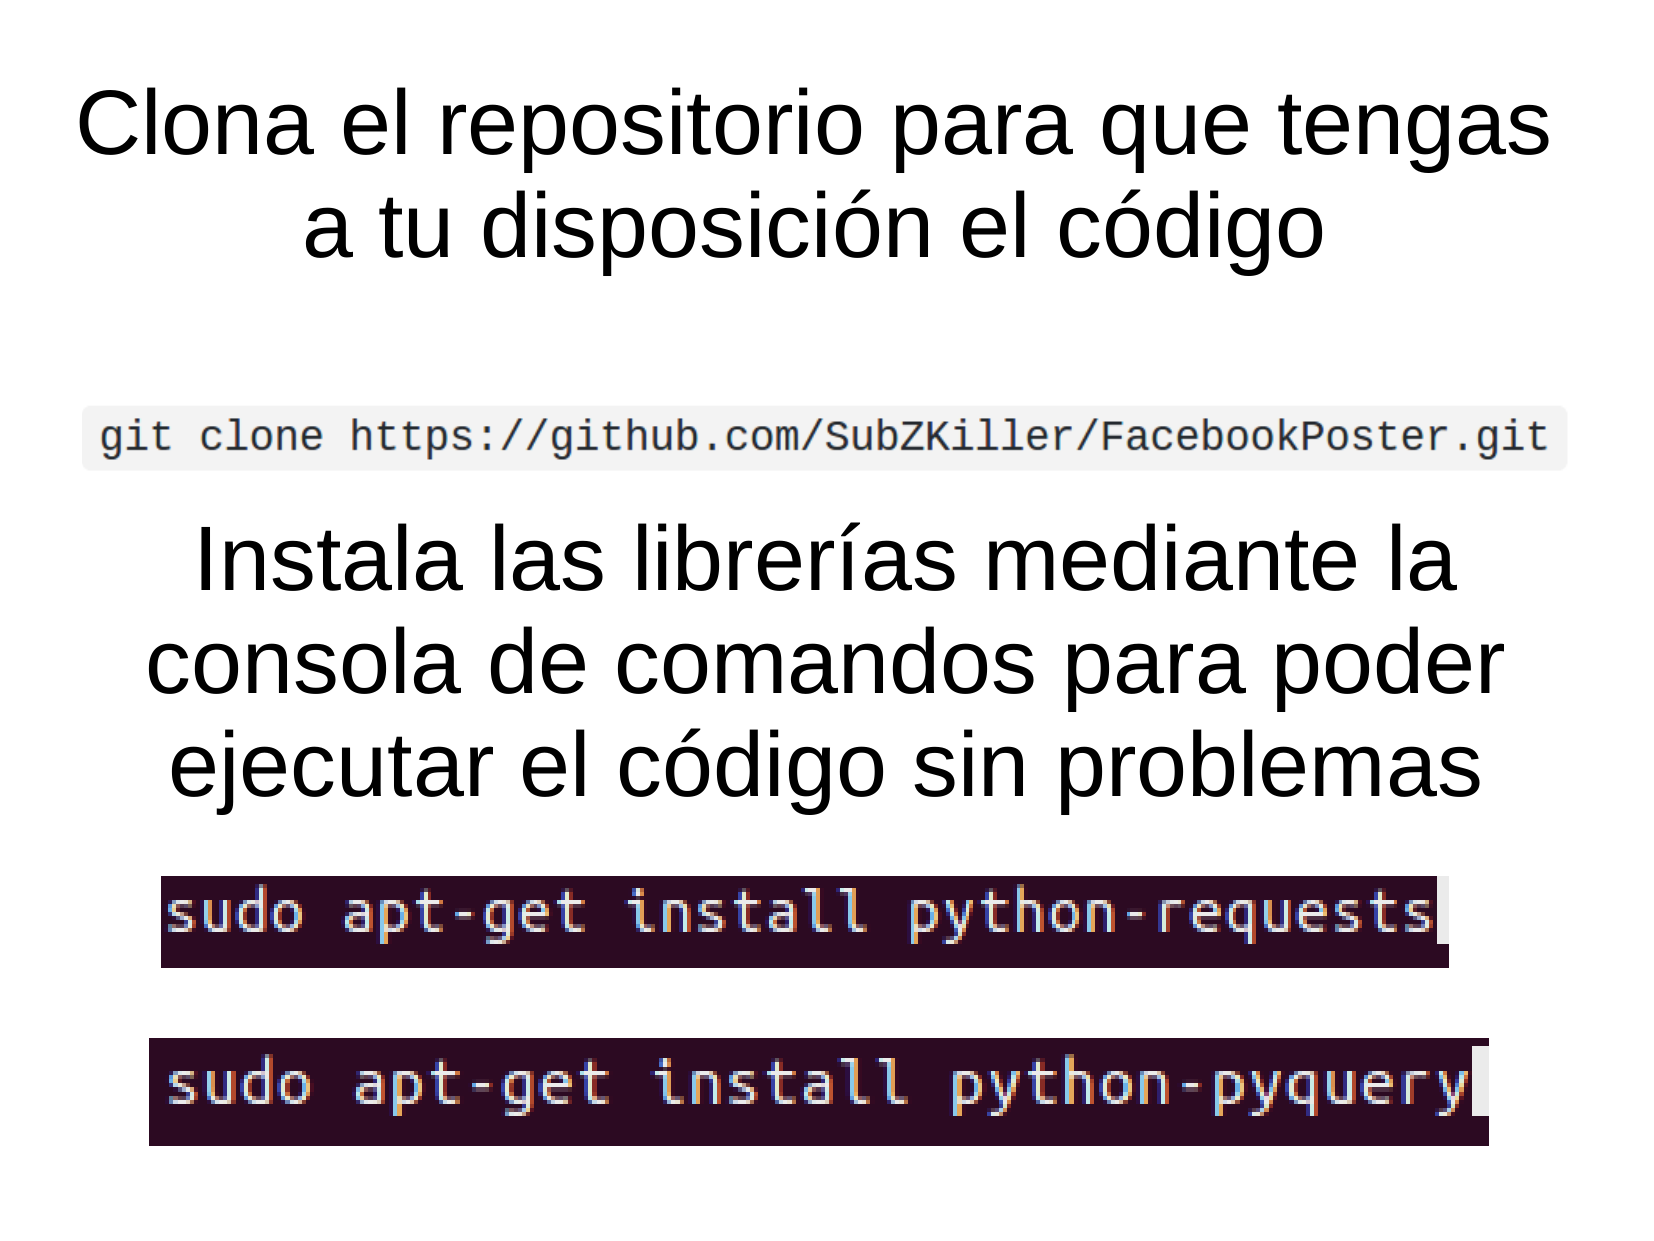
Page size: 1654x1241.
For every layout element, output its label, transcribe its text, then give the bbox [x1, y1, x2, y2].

title Clona el repositorio para que tengas a tu disposición el código [70, 70, 1560, 278]
picture [161, 876, 1449, 968]
title Instala las librerías mediante la consola de comandos para poder ejecutar el código sin problemas [82, 507, 1571, 816]
picture [149, 1038, 1489, 1146]
picture [82, 395, 1588, 485]
